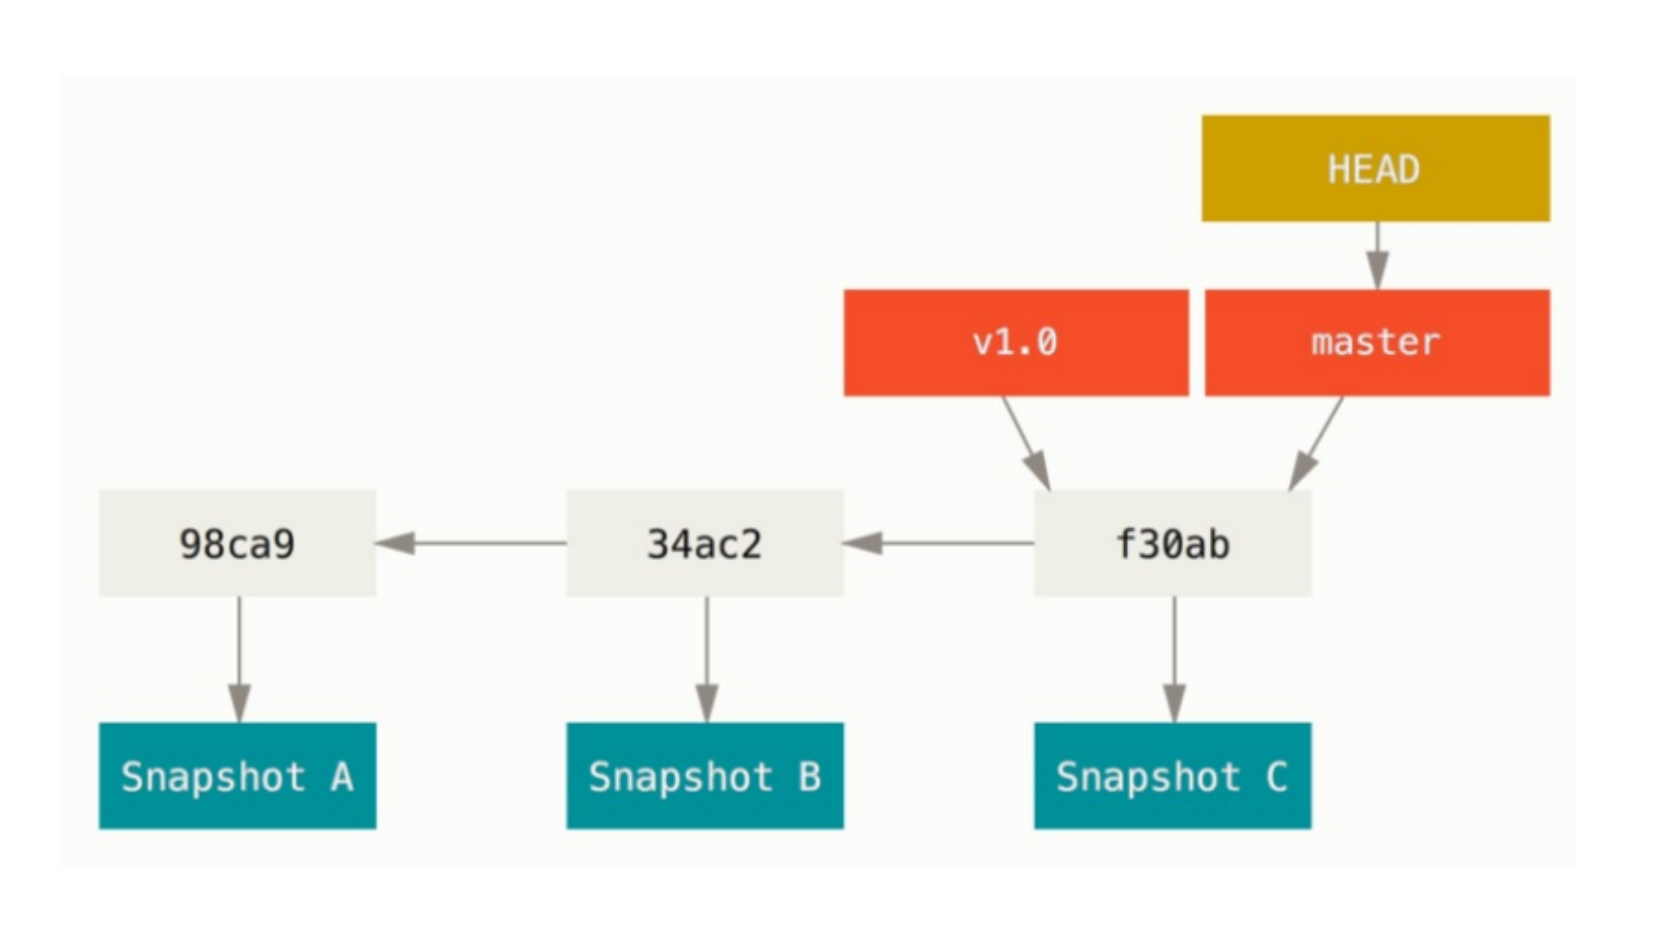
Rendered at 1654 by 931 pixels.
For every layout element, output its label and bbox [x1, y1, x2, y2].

picture [60, 74, 1576, 868]
